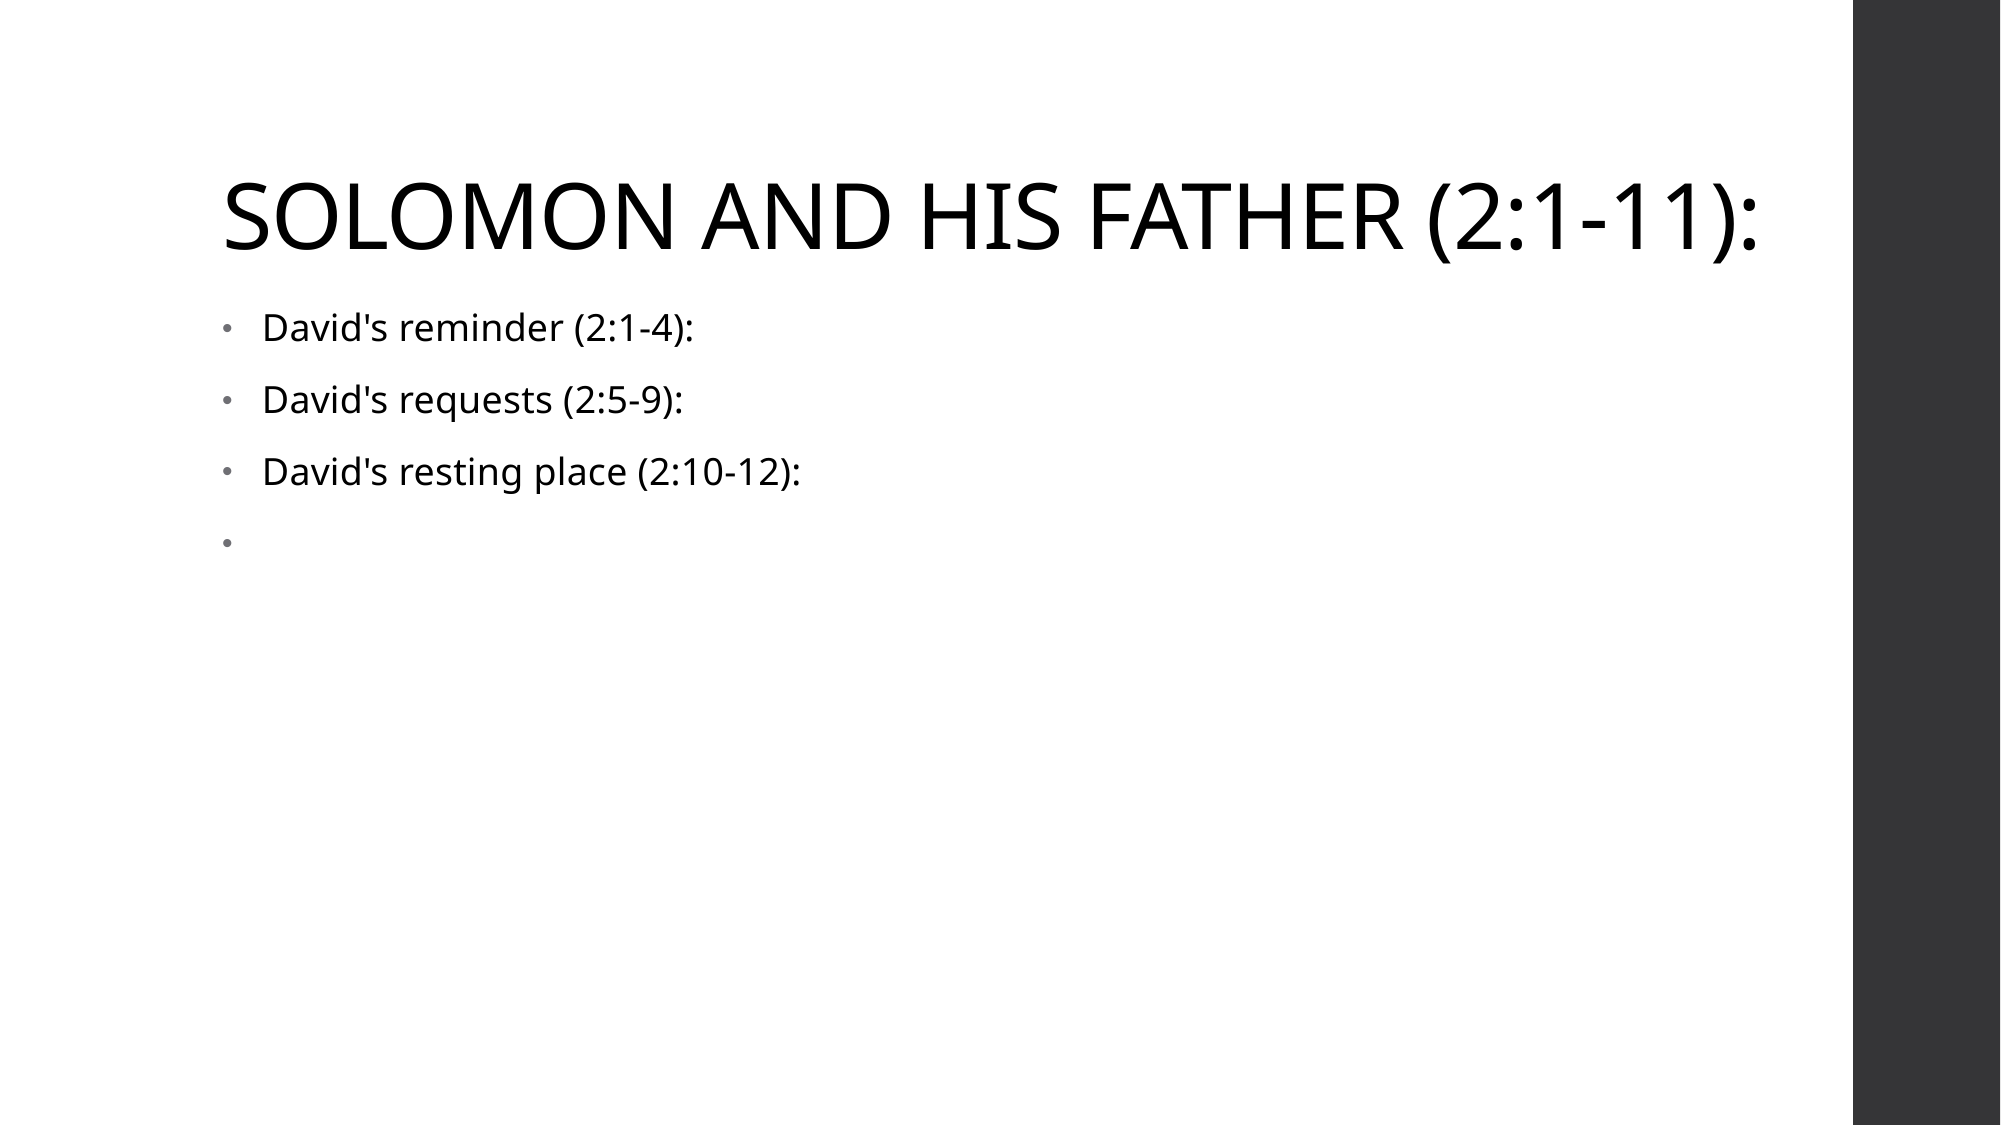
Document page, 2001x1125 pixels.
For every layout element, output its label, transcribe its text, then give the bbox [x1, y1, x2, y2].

list David's reminder (2:1-4): David's requests (2:5-9): David's resting place (2:10-12): [206, 299, 1617, 1014]
title SOLOMON AND HIS FATHER (2:1-11): [206, 60, 1797, 278]
